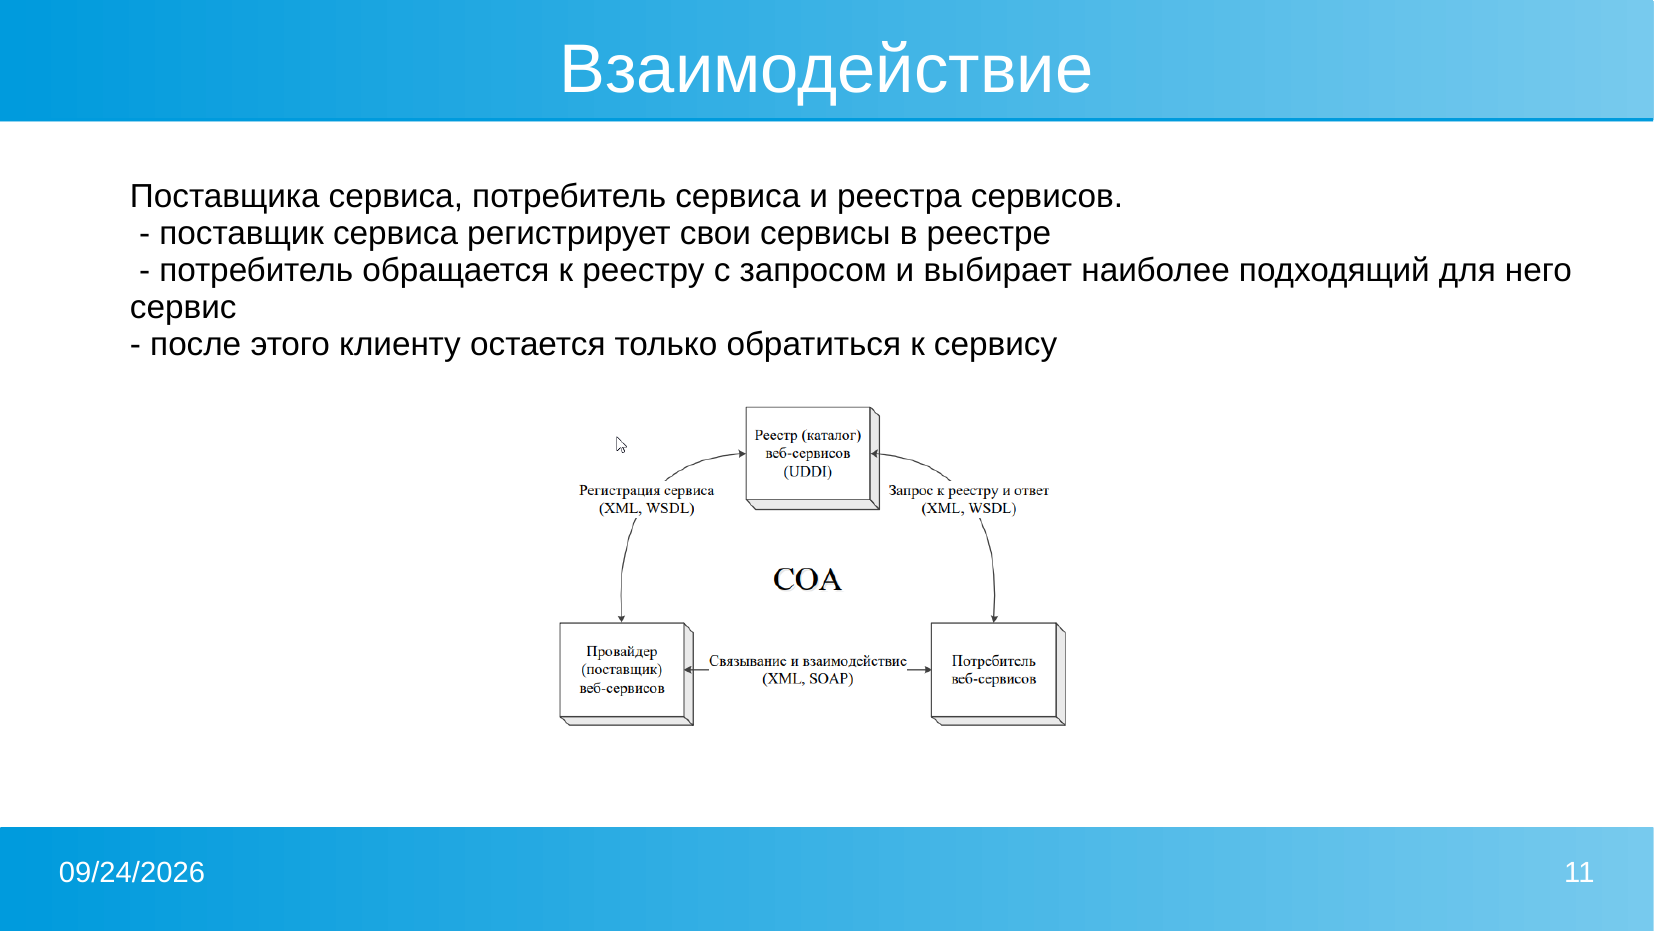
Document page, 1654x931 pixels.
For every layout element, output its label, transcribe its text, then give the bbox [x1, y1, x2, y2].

list Поставщика сервиса, потребитель сервиса и реестра сервисов. - поставщик сервиса регистрирует свои сервисы в реестре - потребитель обращается к реестру с запросом и выбирает наиболее подходящий для него сервис - после этого клиенту остается только обратиться к сервису [59, 177, 1595, 768]
title Взаимодействие [59, 29, 1595, 108]
picture [543, 402, 1088, 741]
